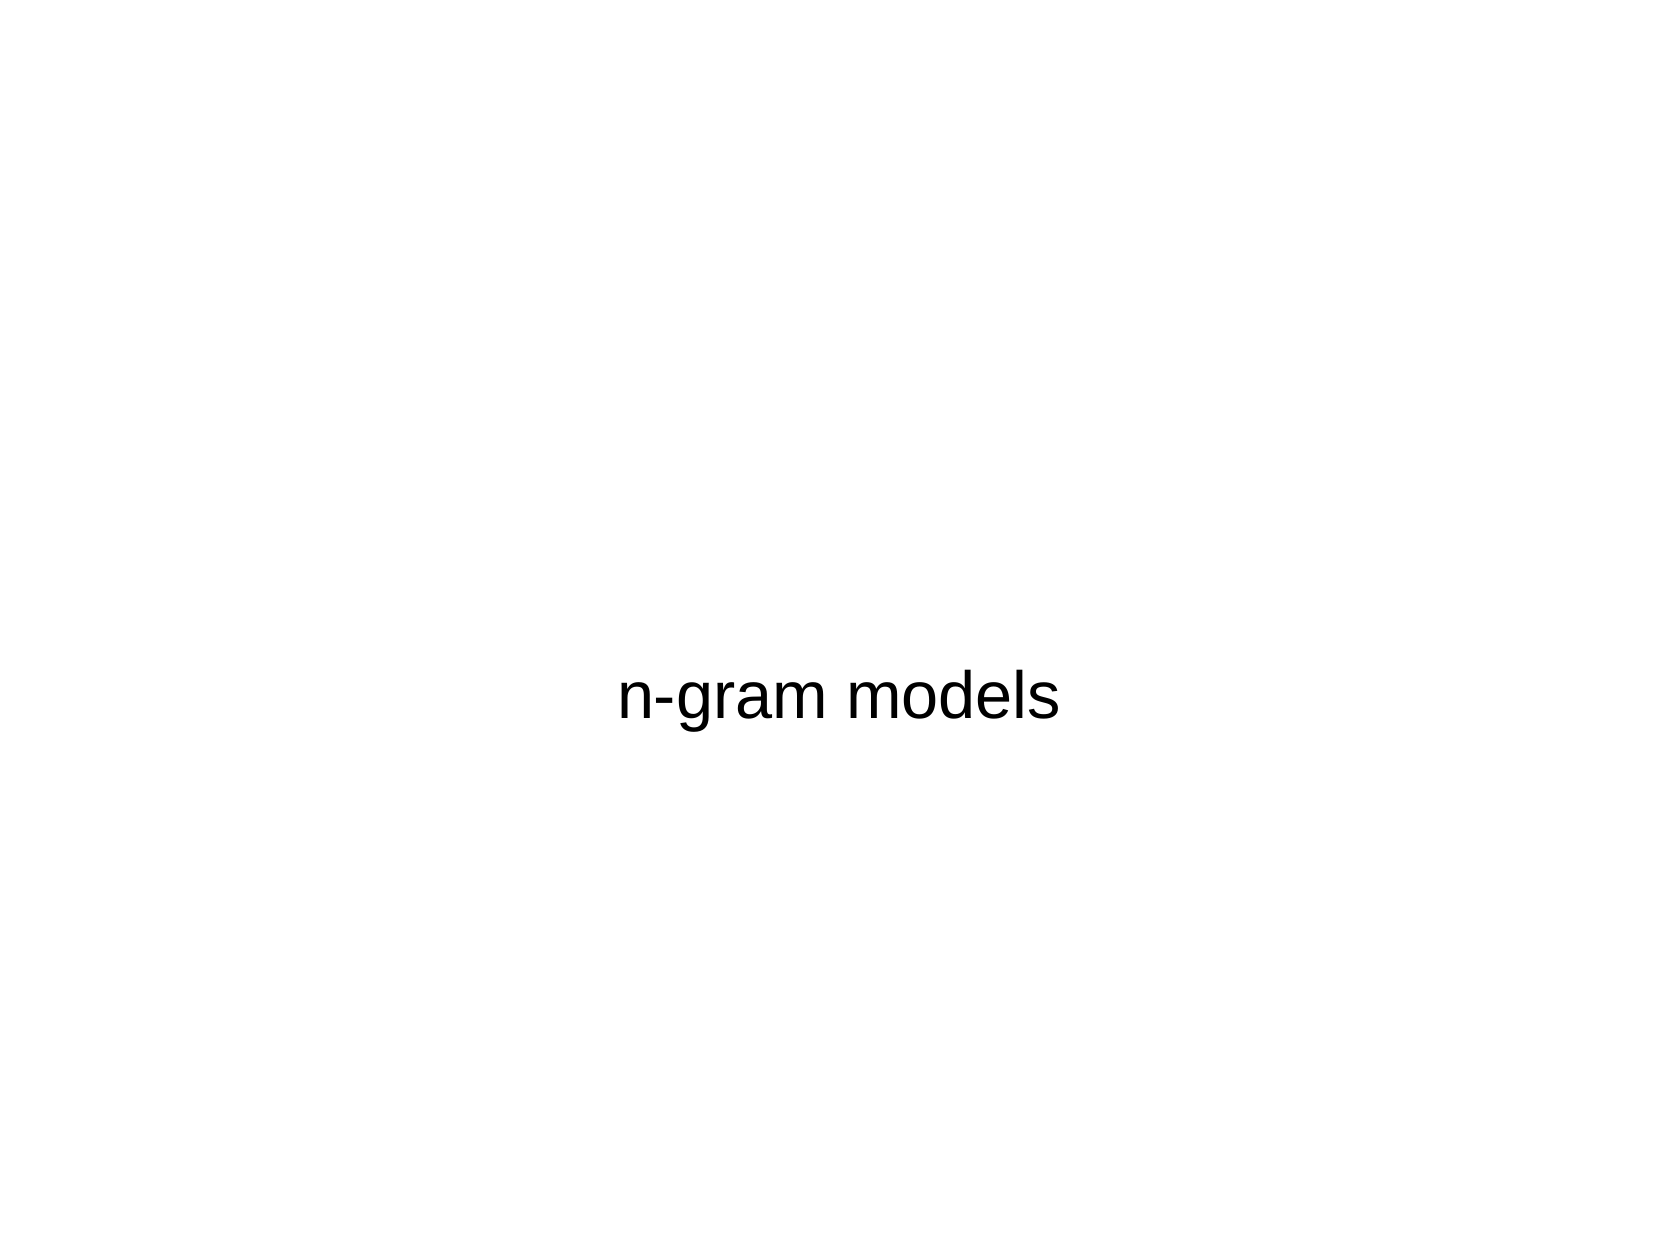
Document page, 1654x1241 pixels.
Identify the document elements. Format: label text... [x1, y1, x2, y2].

subtitle n-gram models [25, 226, 1654, 1166]
